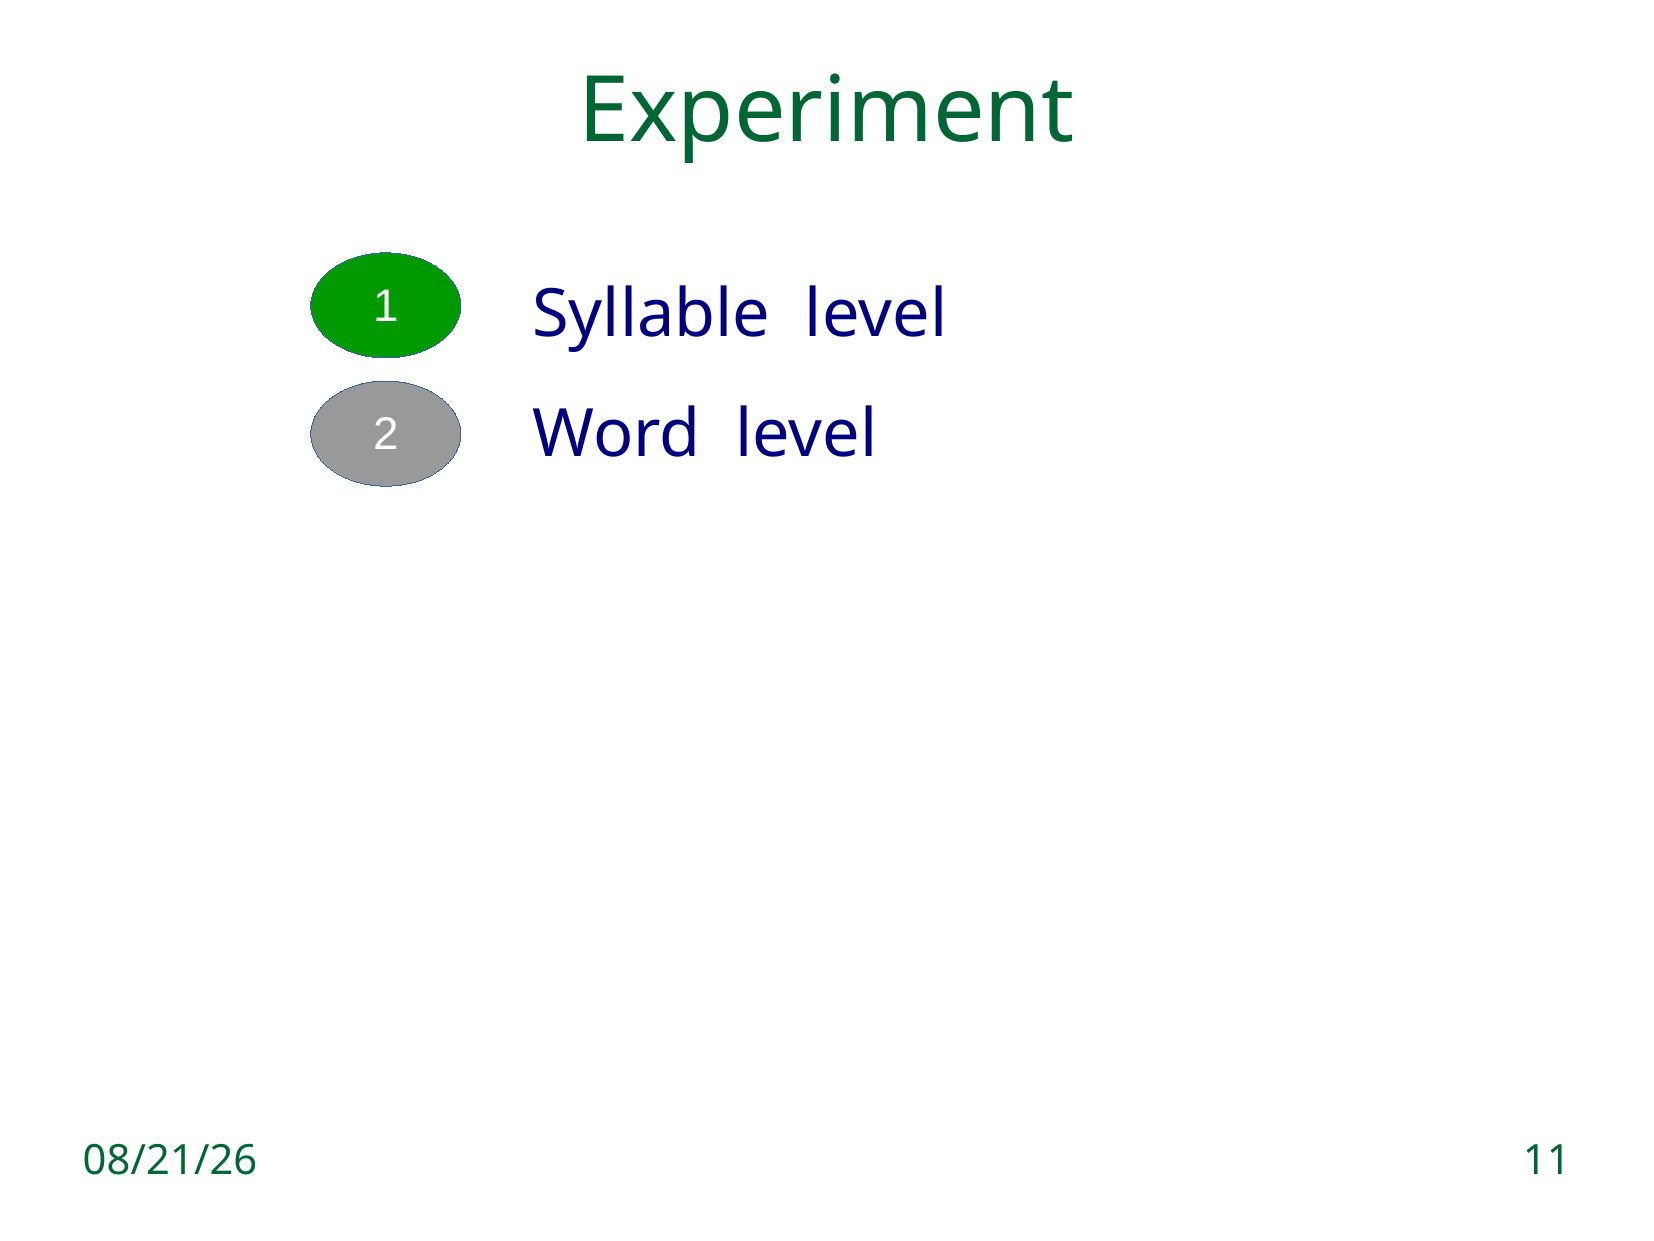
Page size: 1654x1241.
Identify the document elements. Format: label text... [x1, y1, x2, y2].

list Syllable level Word level [461, 264, 1654, 1066]
title Experiment [0, 2, 1654, 210]
text_box 2 [310, 381, 461, 487]
text_box 1 [310, 252, 461, 358]
